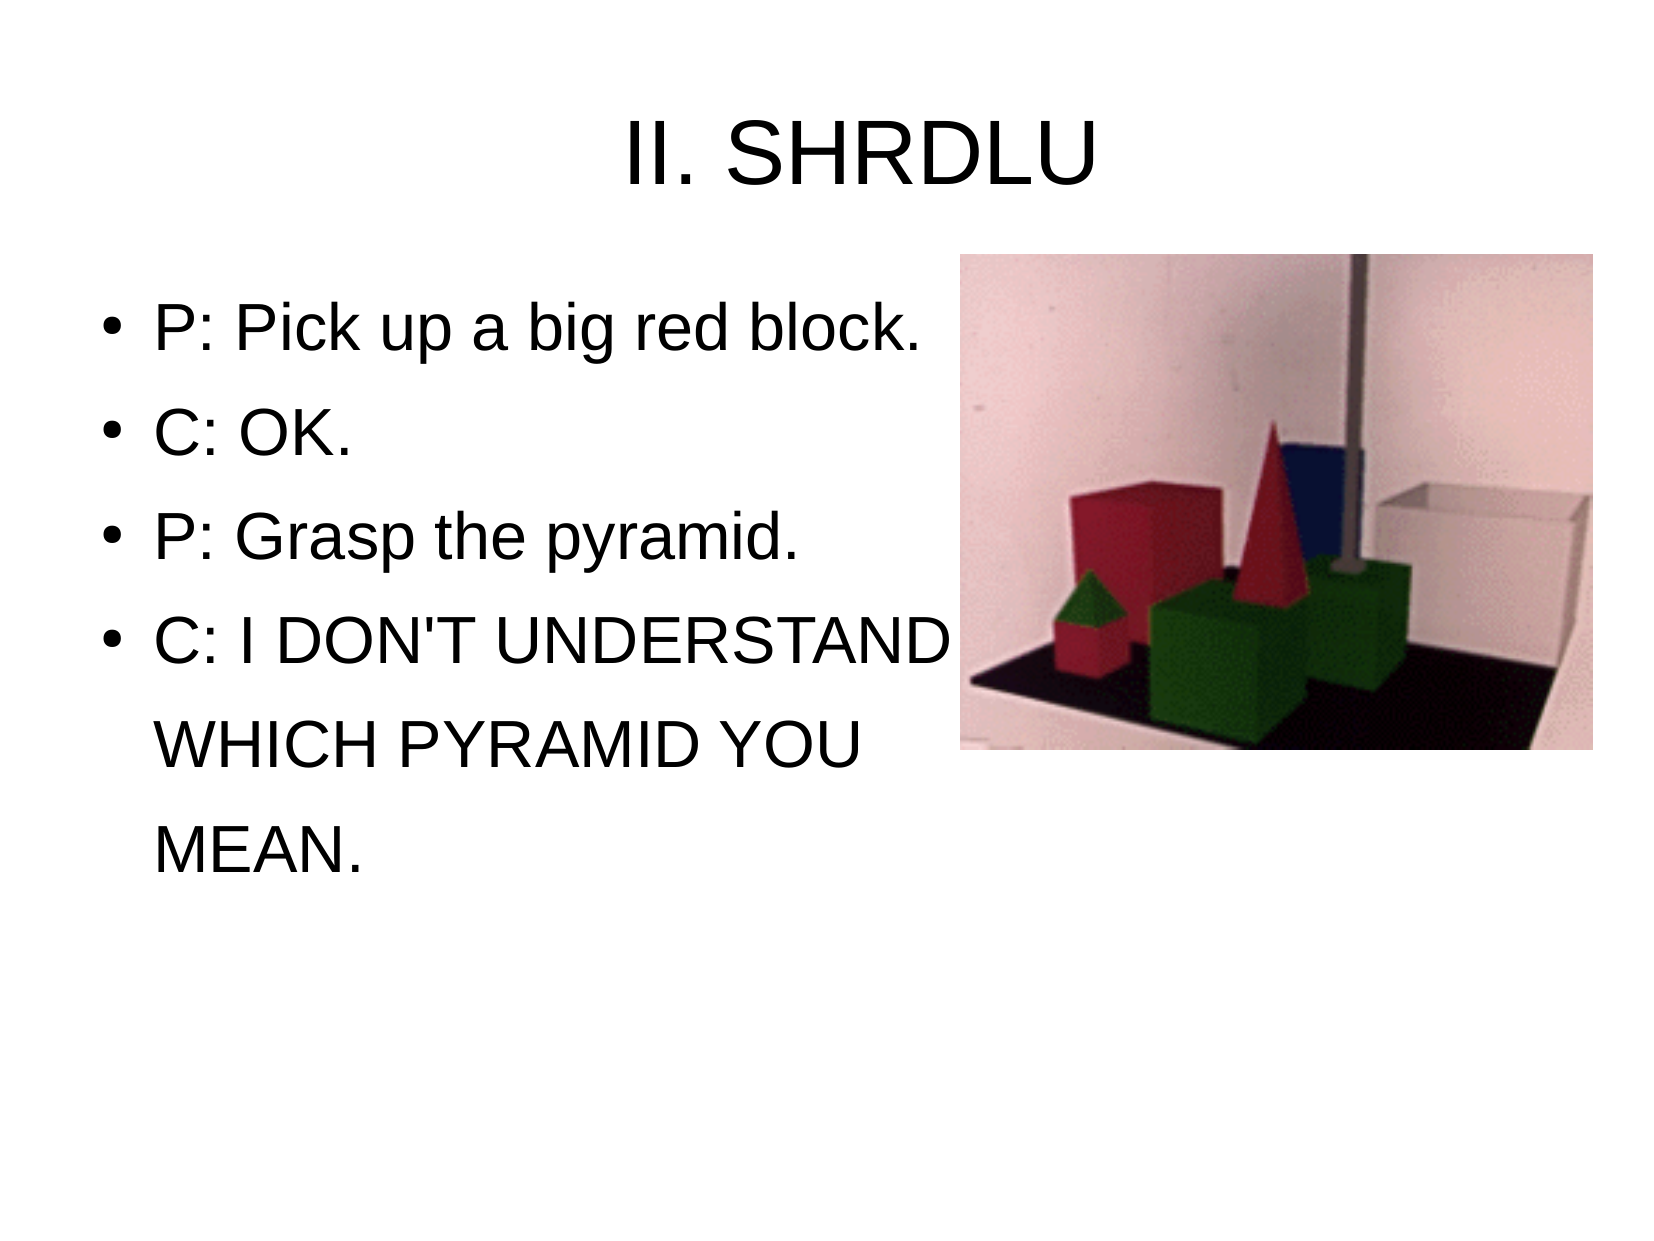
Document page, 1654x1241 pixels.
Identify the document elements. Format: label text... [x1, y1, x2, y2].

title II. SHRDLU [82, 49, 1571, 257]
picture [960, 254, 1593, 751]
list P: Pick up a big red block. C: OK. P: Grasp the pyramid. C: I DON'T UNDERSTAND WHICH PYRAMID YOU MEAN. [82, 290, 1571, 1010]
